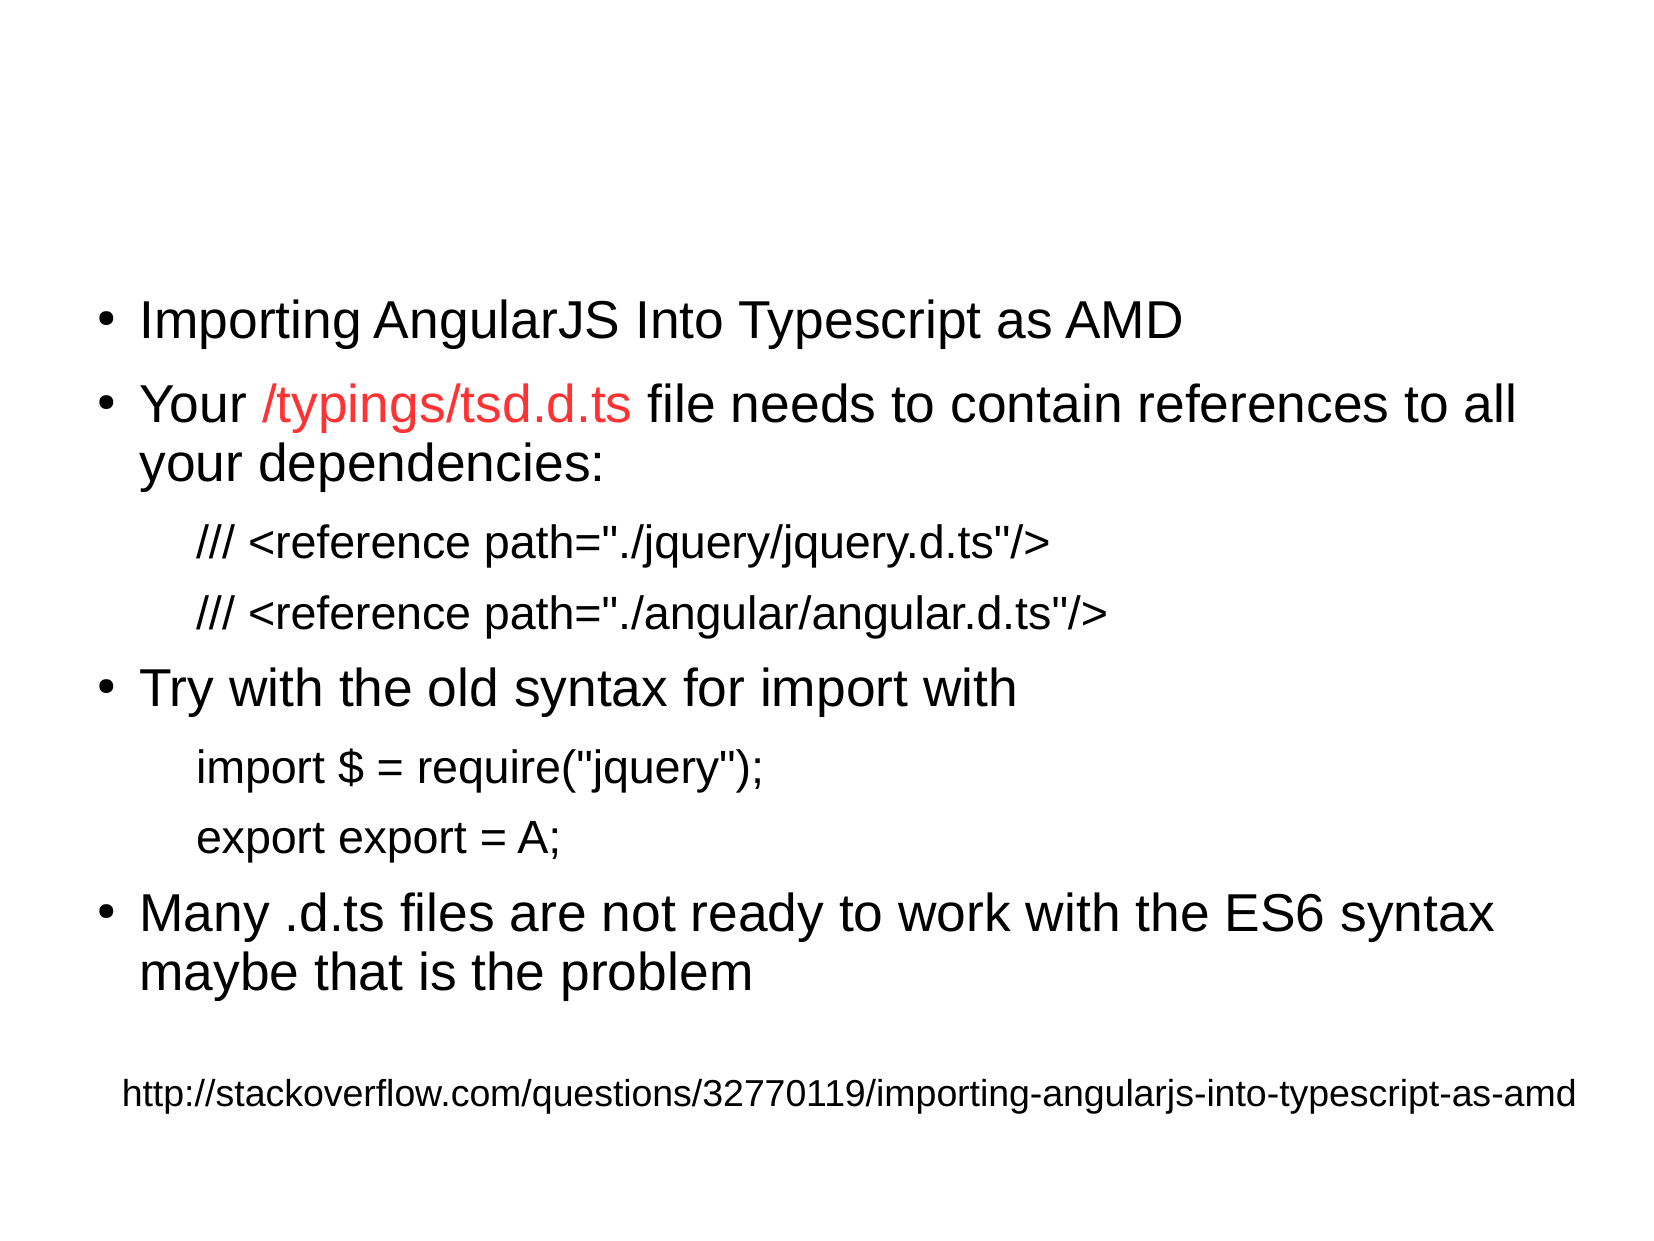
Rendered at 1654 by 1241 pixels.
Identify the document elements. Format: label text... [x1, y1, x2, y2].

text_box http://stackoverflow.com/questions/32770119/importing-angularjs-into-typescript-as-amd [107, 1065, 1595, 1123]
list Importing AngularJS Into Typescript as AMD Your /typings/tsd.d.ts file needs to contain references to all your dependencies: /// <reference path="./jquery/jquery.d.ts"/> /// <reference path="./angular/angular.d.ts"/> Try with the old syntax for import with import $ = require("jquery"); export export = A; Many .d.ts files are not ready to work with the ES6 syntax maybe that is the problem [82, 290, 1571, 1010]
